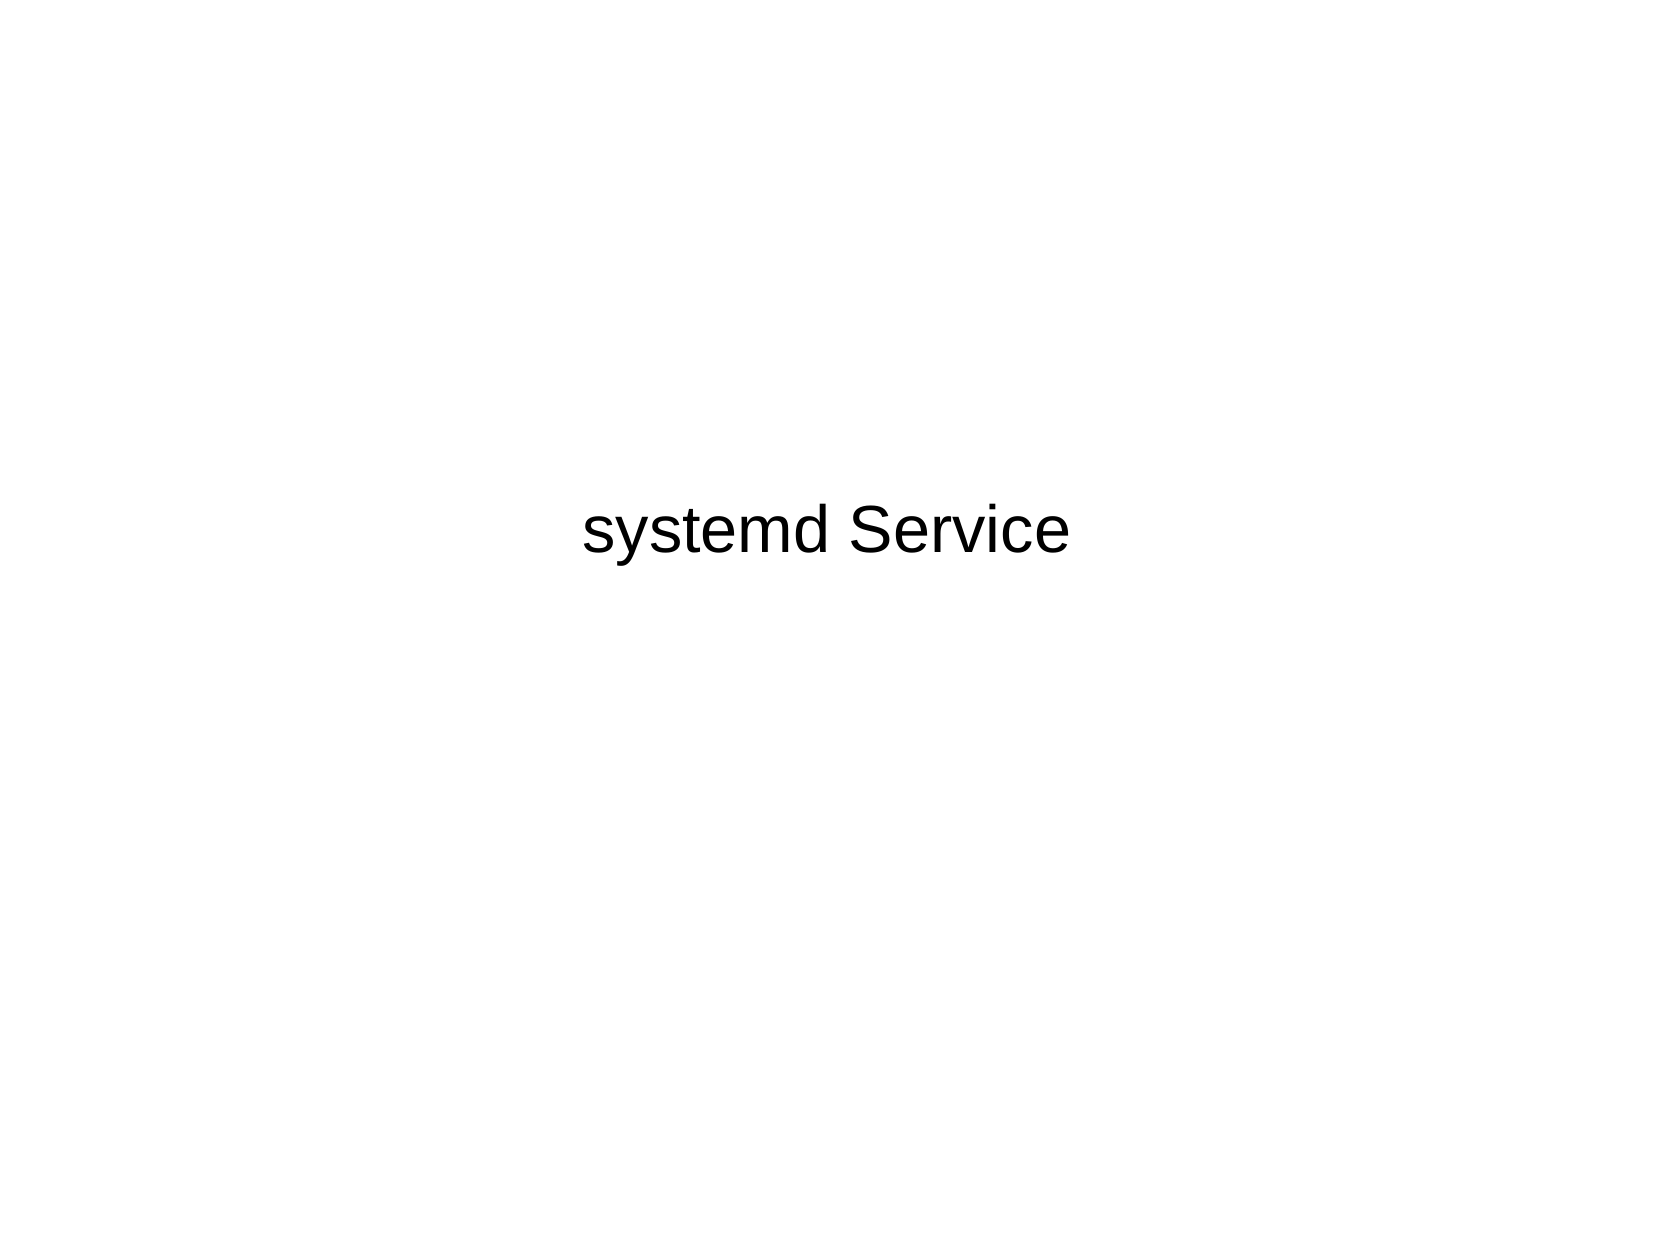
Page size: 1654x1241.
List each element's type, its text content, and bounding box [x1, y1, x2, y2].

subtitle systemd Service [82, 49, 1571, 1010]
